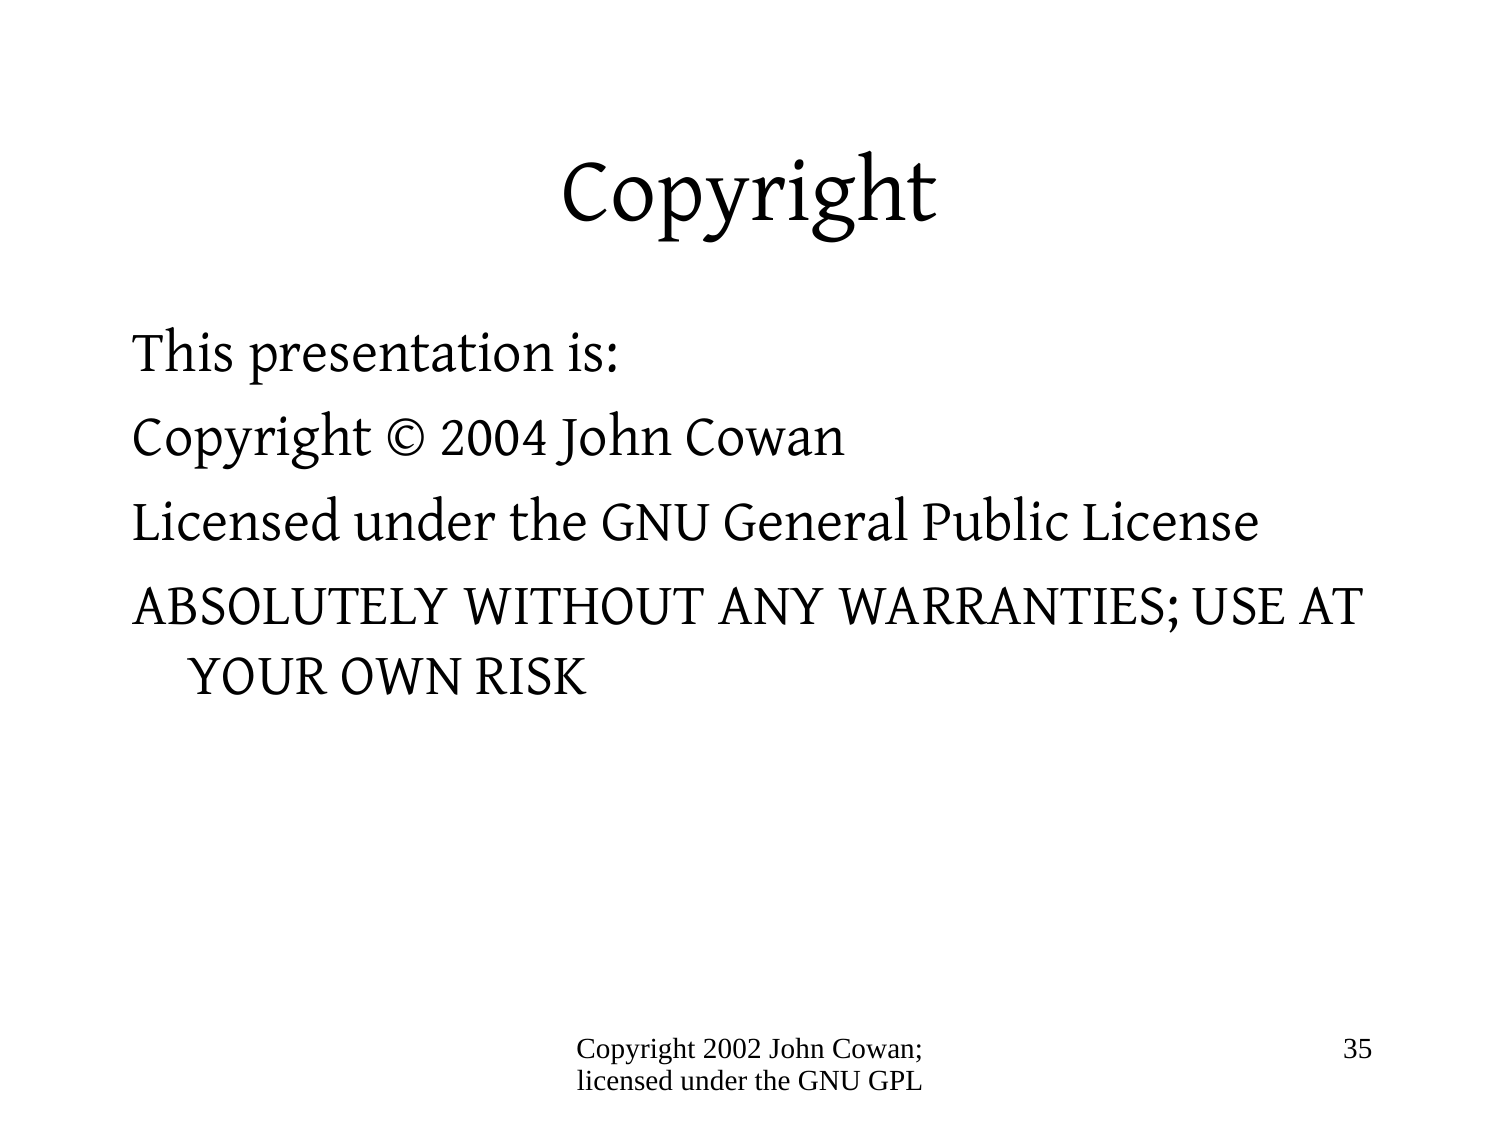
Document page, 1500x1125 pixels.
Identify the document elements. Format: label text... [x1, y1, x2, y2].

text_box Copyright 2002 John Cowan; licensed under the GNU GPL [512, 1025, 988, 1107]
list This presentation is: Copyright © 2004 John Cowan Licensed under the GNU General Public License ABSOLUTELY WITHOUT ANY WARRANTIES; USE AT YOUR OWN RISK [118, 313, 1394, 952]
title Copyright [112, 99, 1388, 288]
text_box 35 [1074, 1025, 1388, 1074]
